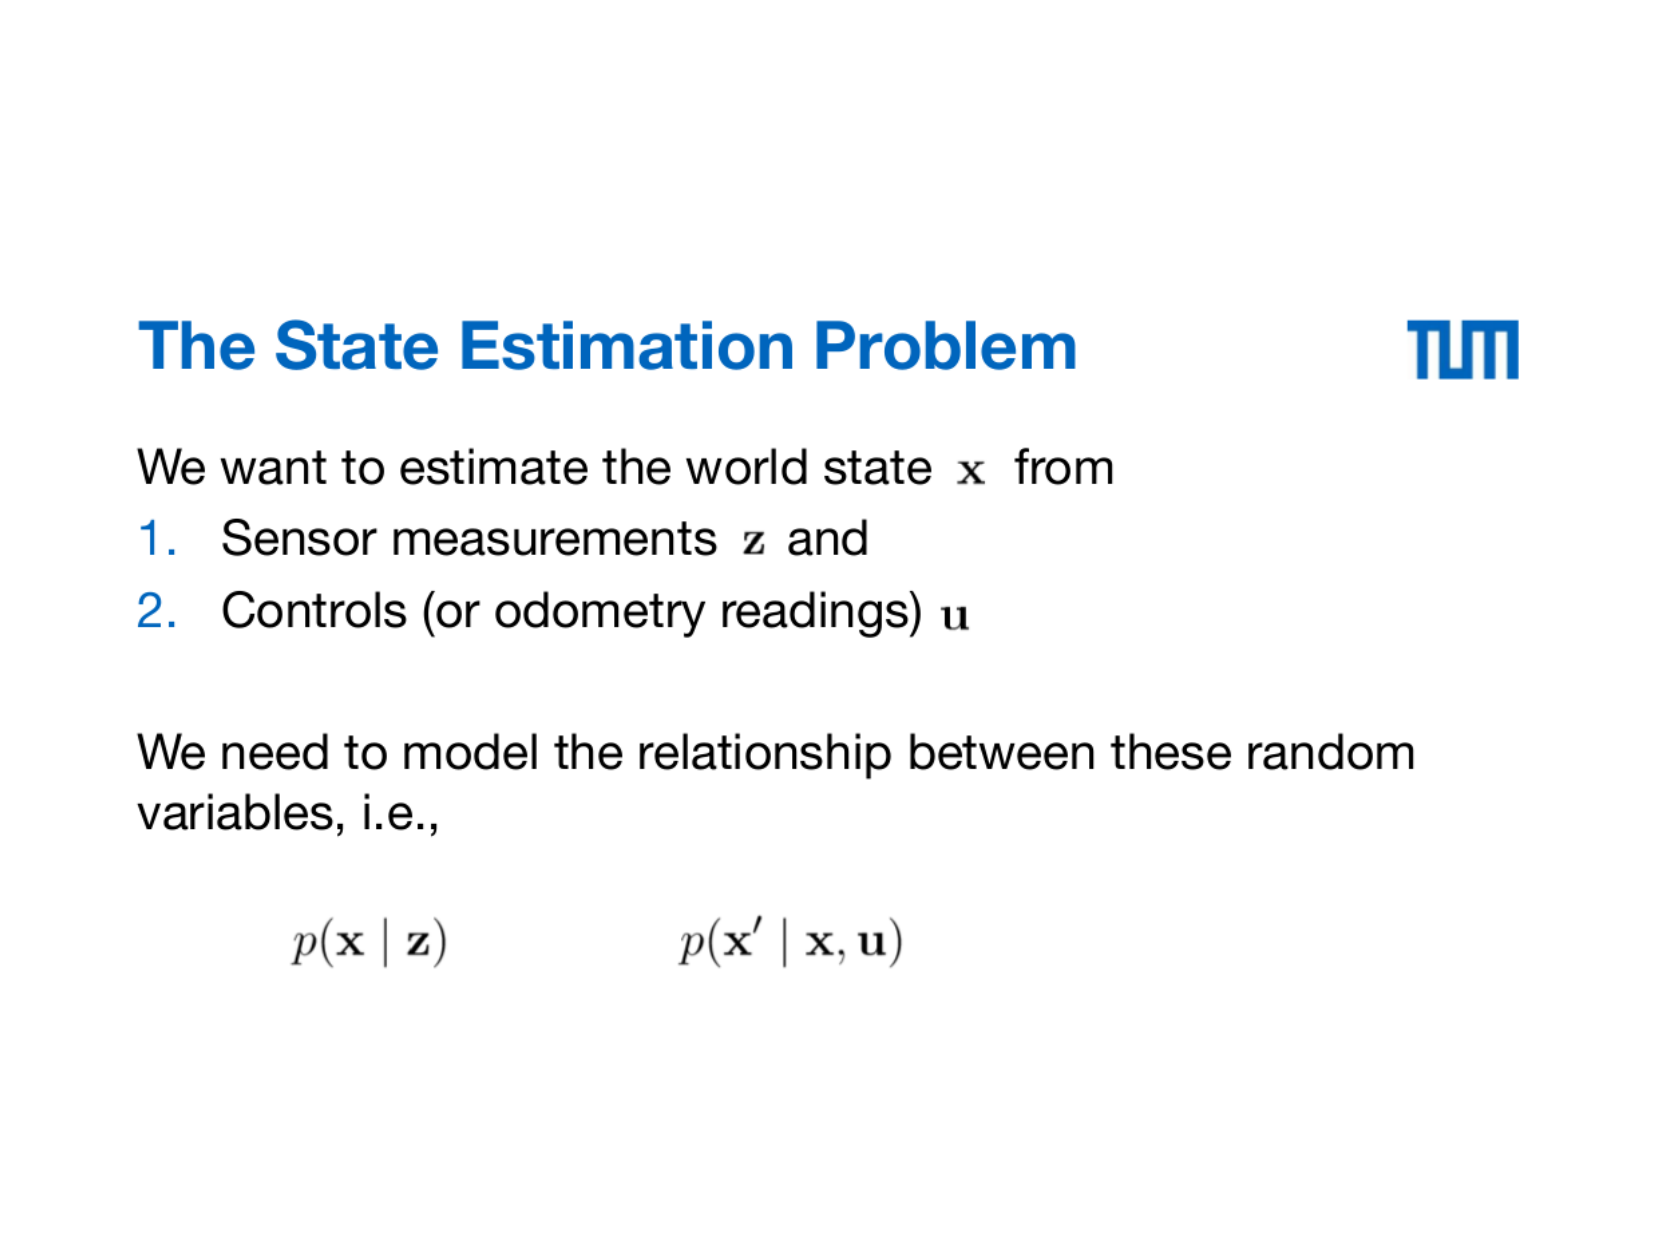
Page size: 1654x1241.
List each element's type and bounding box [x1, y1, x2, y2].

picture [86, 290, 1567, 1010]
